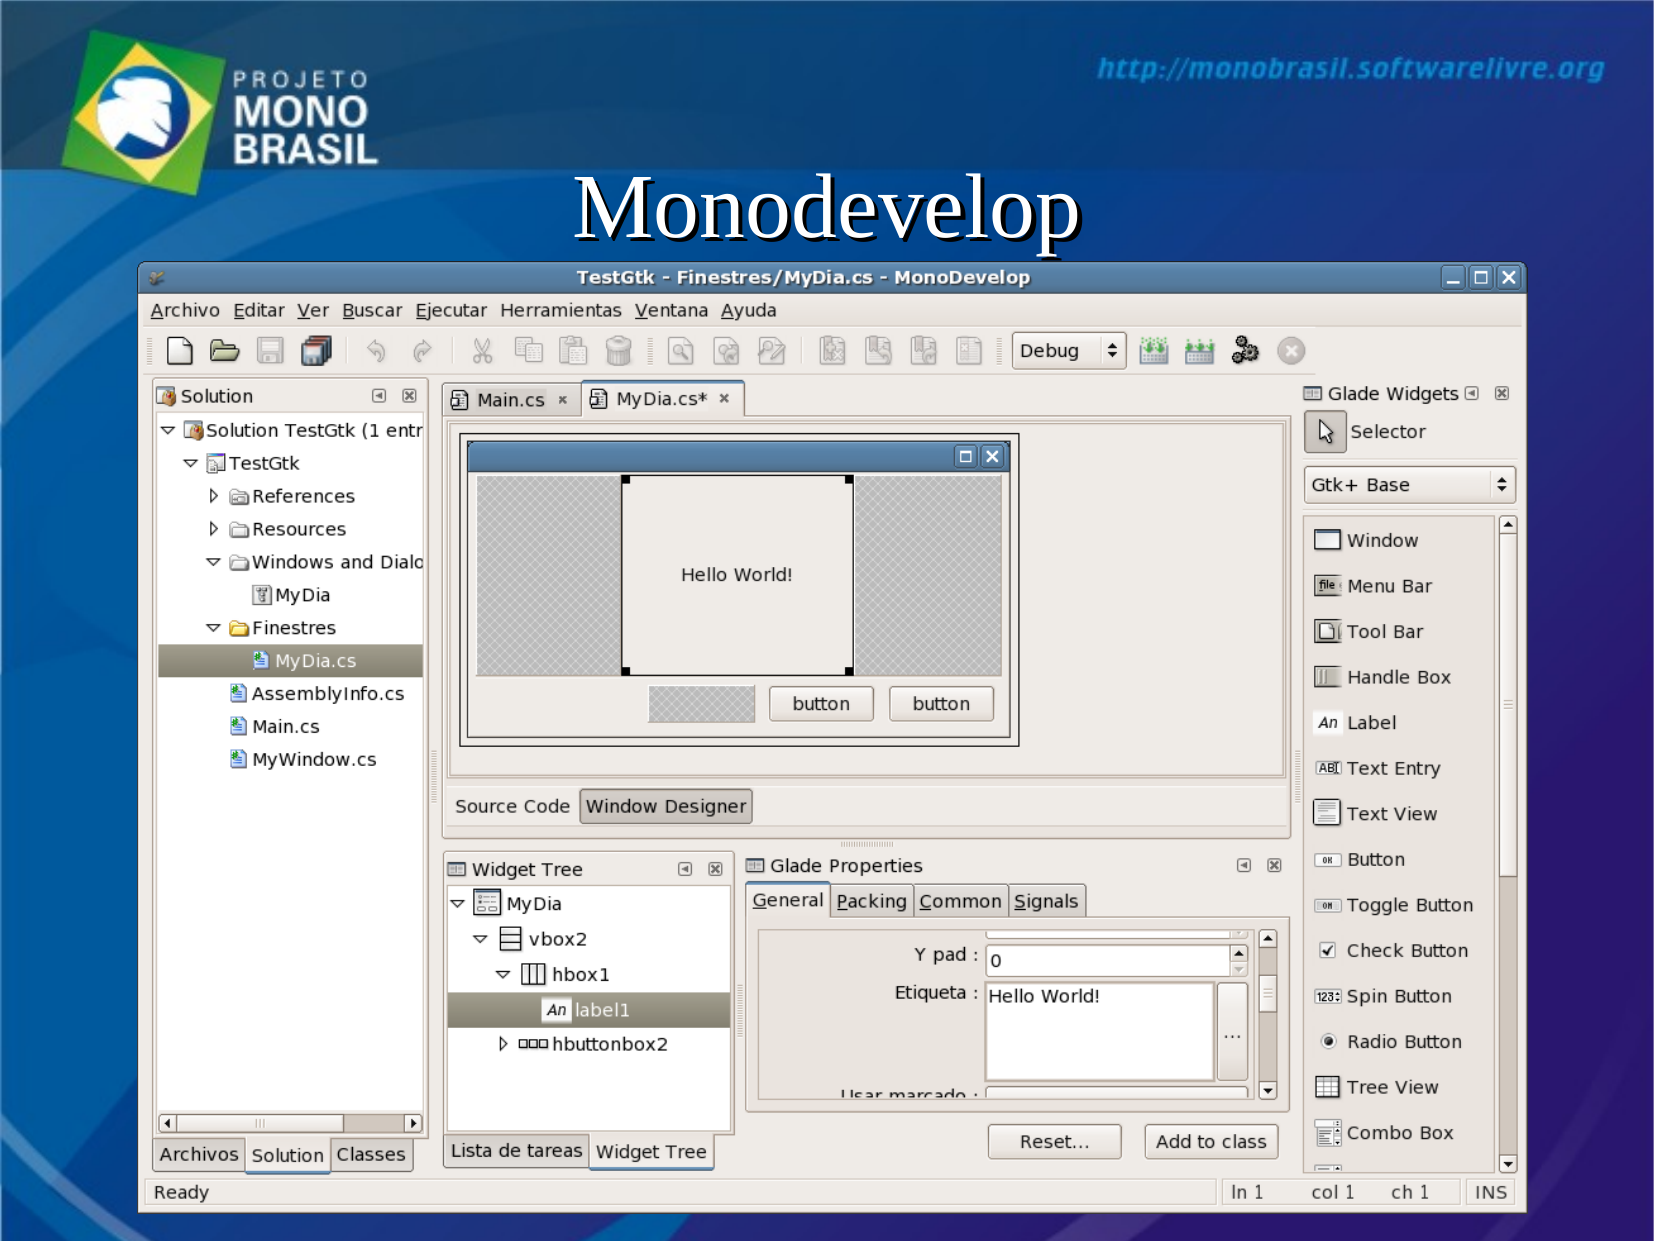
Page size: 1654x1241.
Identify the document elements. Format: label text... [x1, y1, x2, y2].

title Monodevelop [121, 102, 1534, 310]
picture [0, 0, 1654, 1241]
